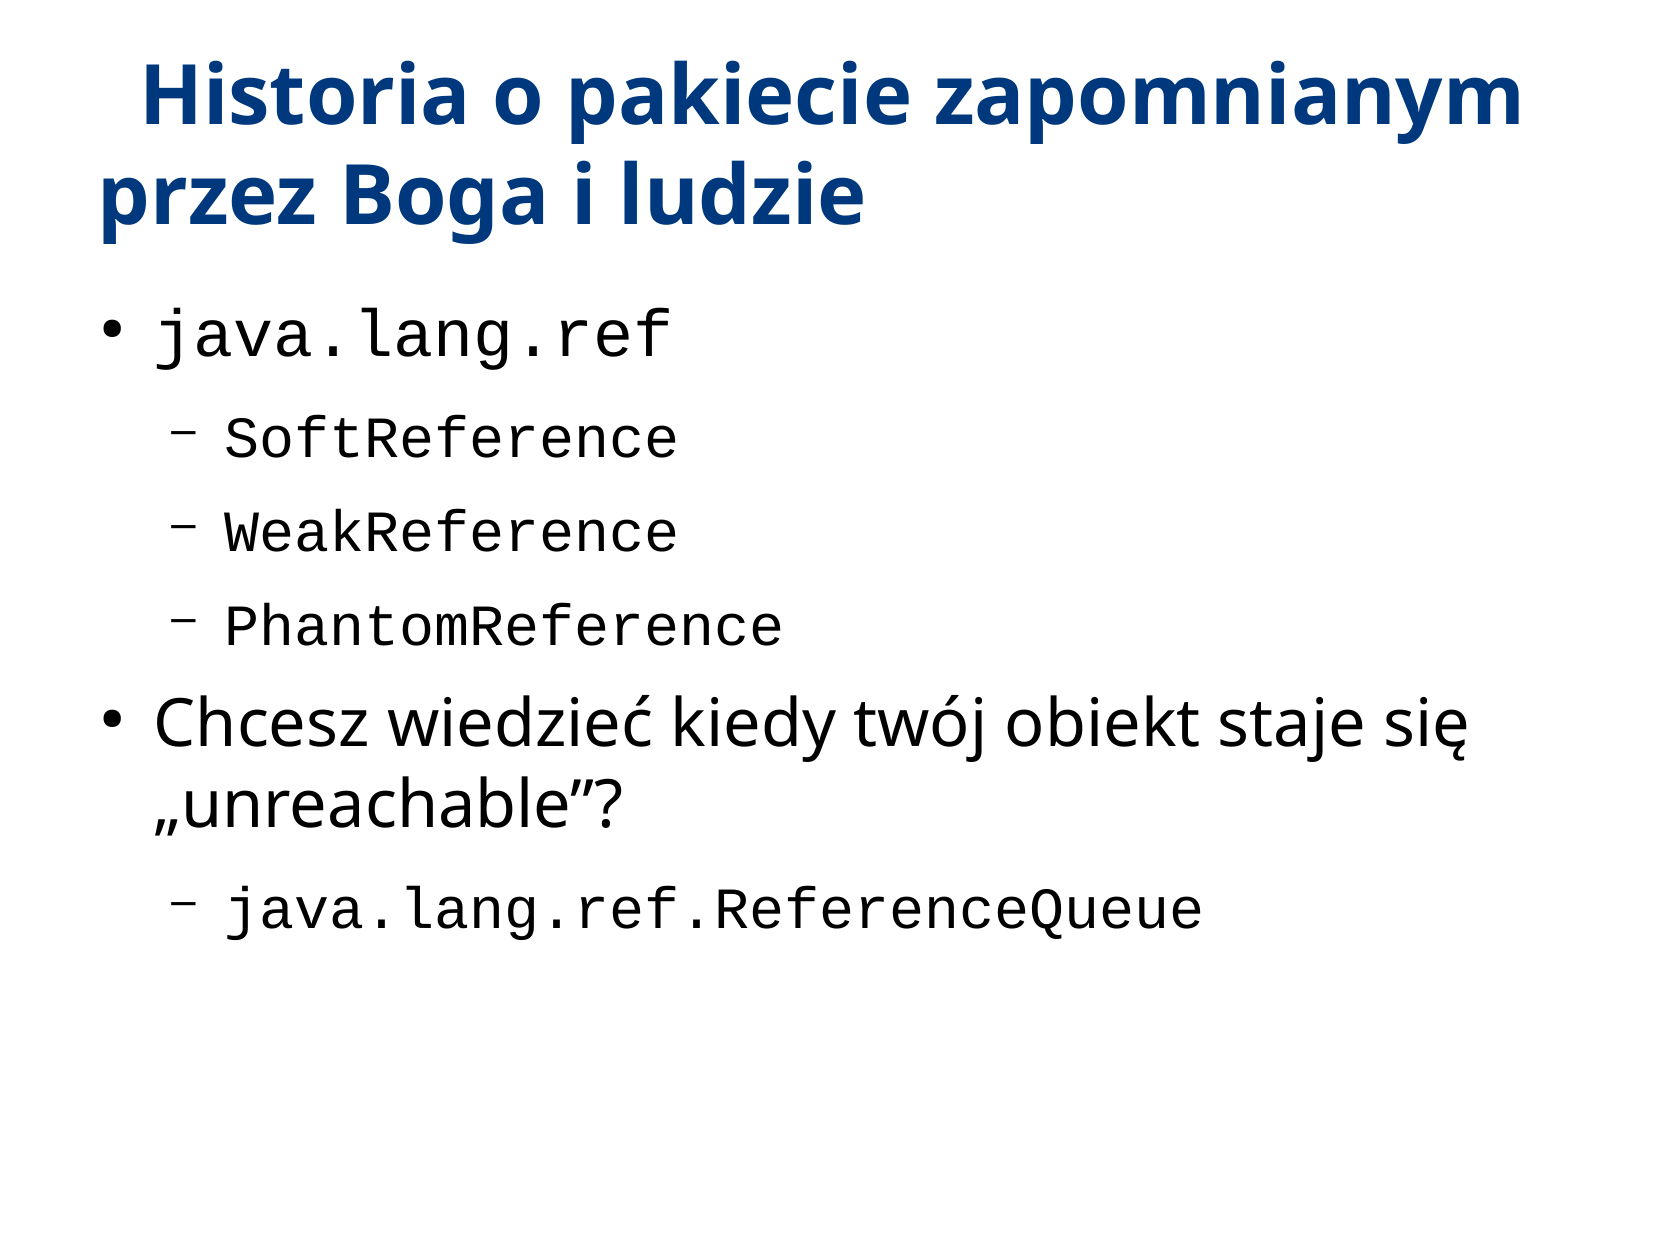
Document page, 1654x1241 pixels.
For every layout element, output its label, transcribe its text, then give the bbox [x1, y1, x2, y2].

list java.lang.ref SoftReference WeakReference PhantomReference Chcesz wiedzieć kiedy twój obiekt staje się „unreachable”? java.lang.ref.ReferenceQueue [82, 290, 1571, 1010]
title Historia o pakiecie zapomnianym przez Boga i ludzie [82, 49, 1571, 257]
